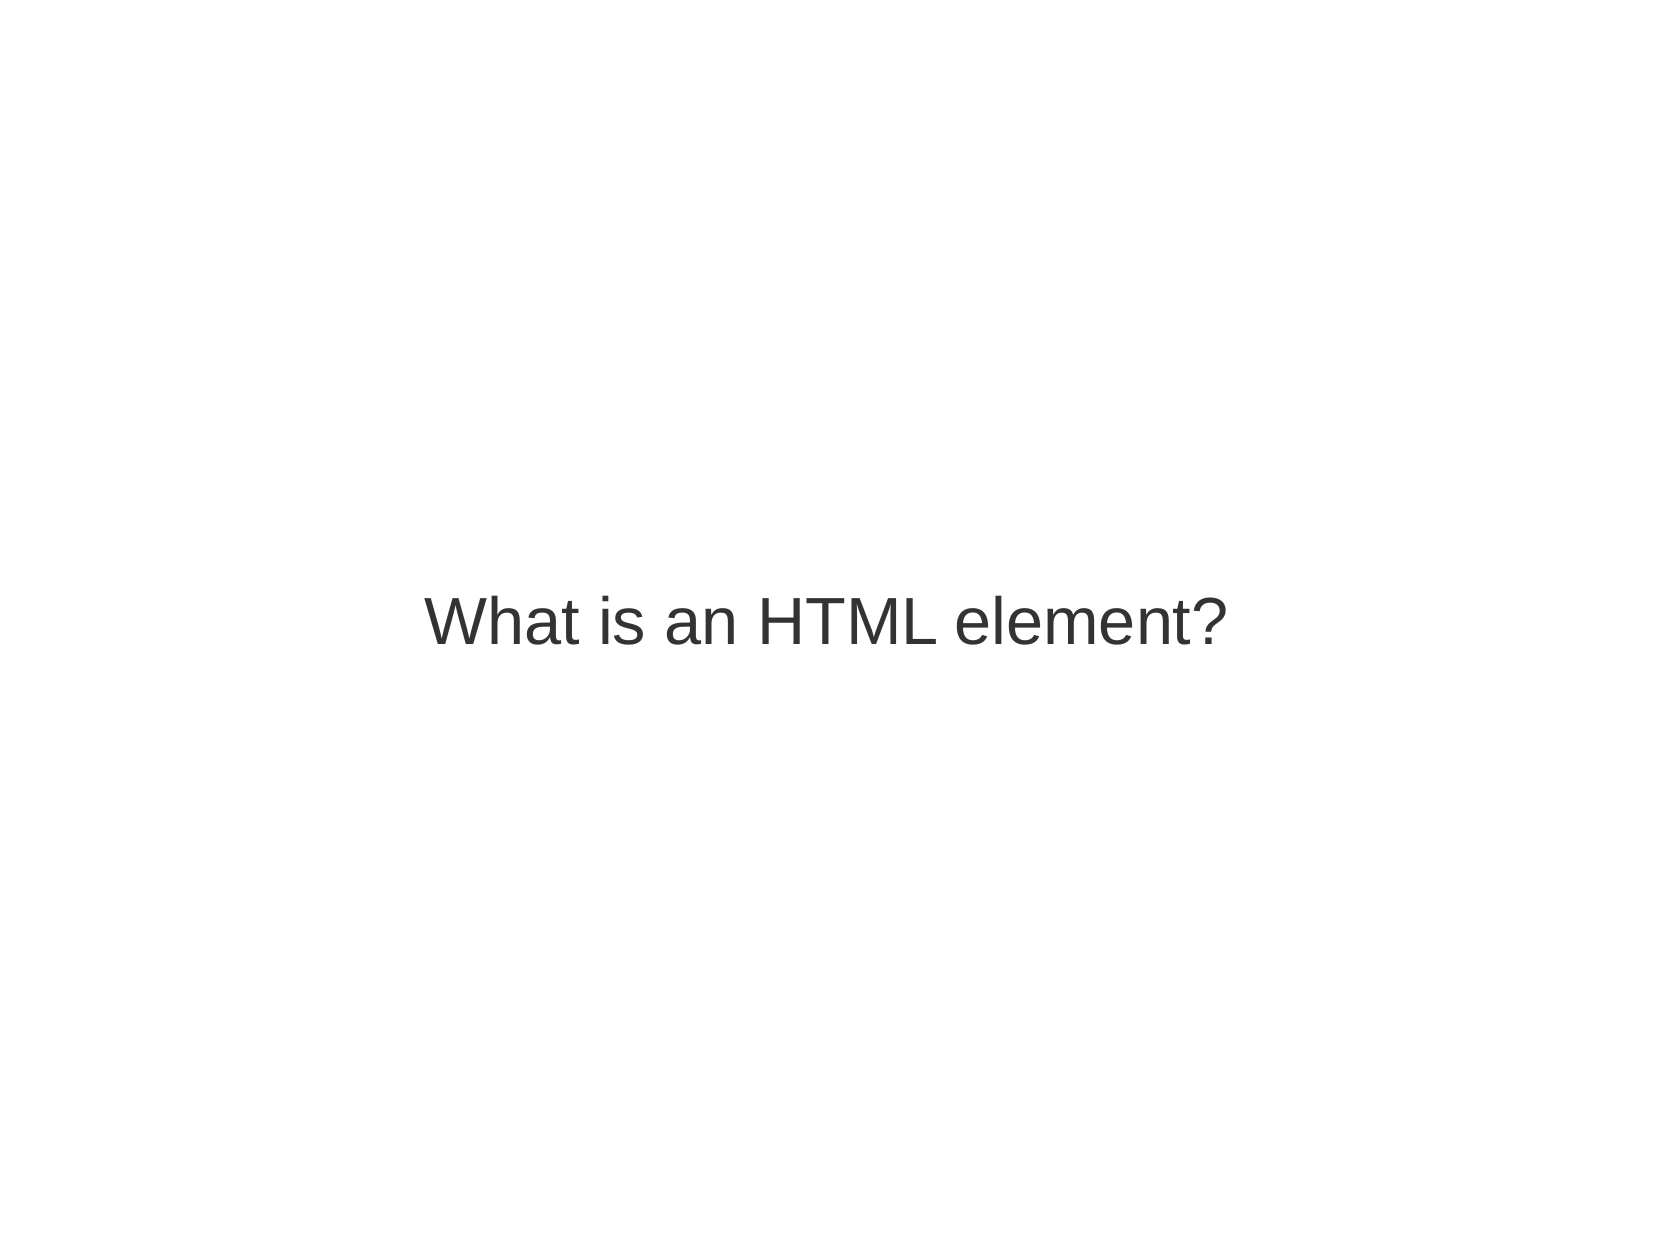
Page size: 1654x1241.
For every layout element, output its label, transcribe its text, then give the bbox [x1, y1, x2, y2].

subtitle What is an HTML element? [82, 49, 1571, 1193]
